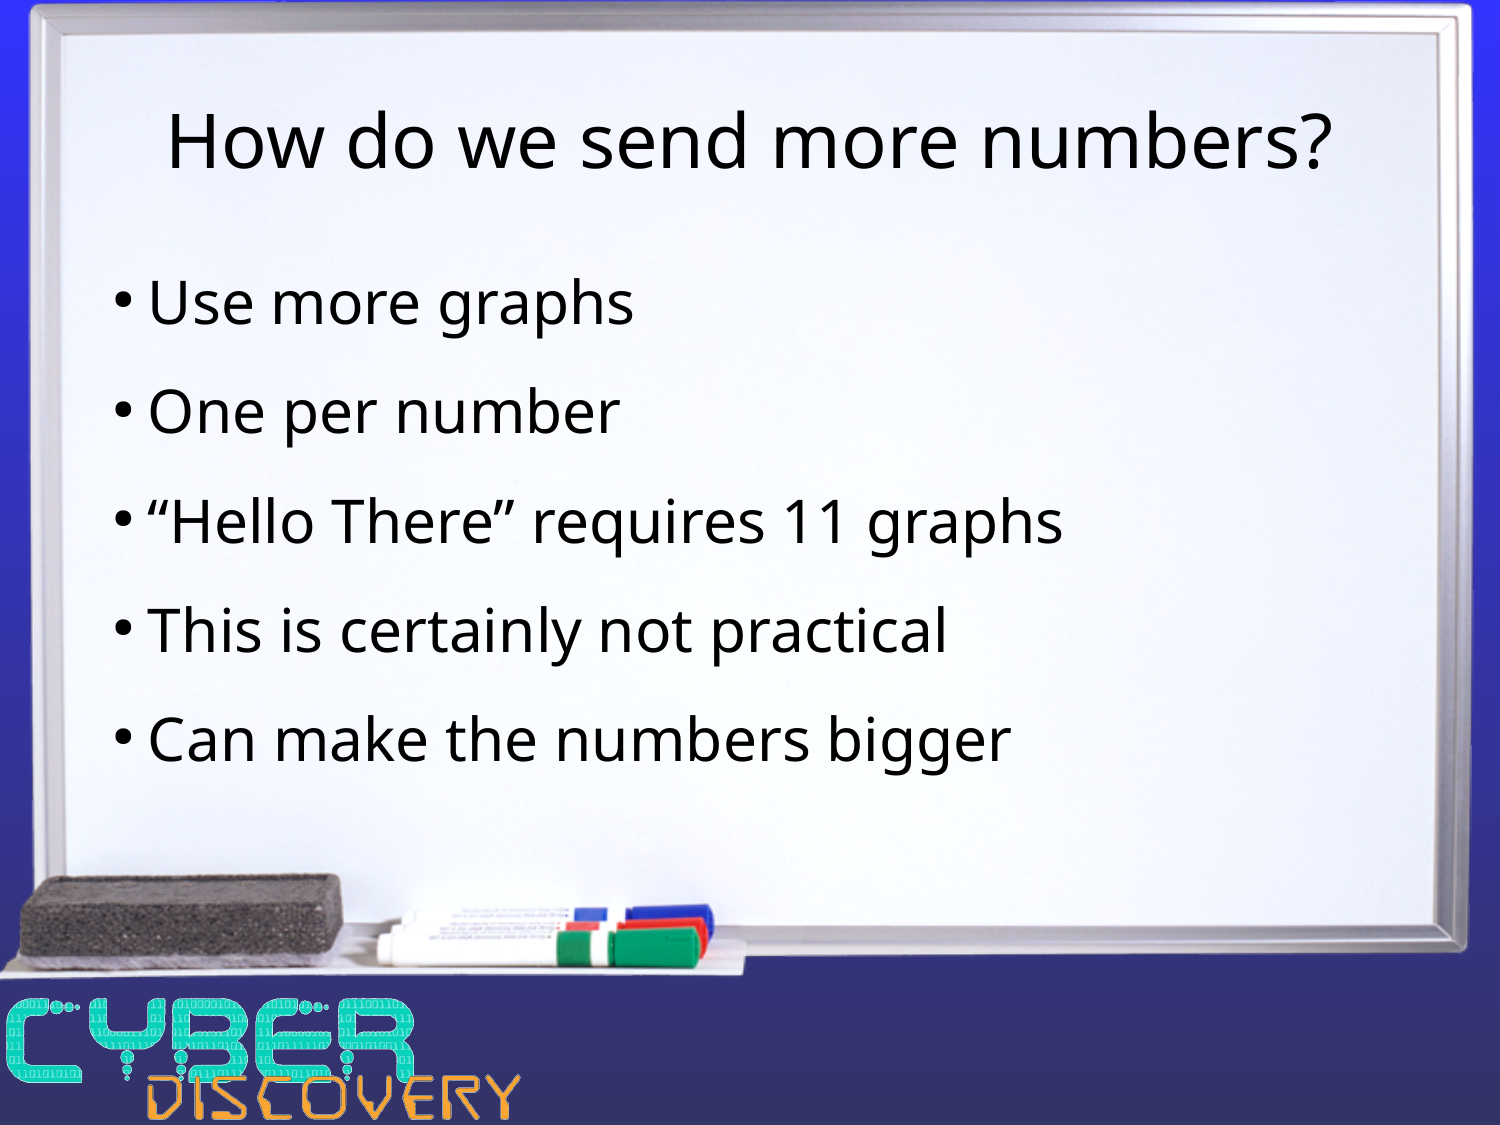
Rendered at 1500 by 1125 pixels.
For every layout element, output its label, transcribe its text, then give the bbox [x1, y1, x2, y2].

title How do we send more numbers? [74, 44, 1425, 233]
list Use more graphs One per number “Hello There” requires 11 graphs This is certainly not practical Can make the numbers bigger [112, 260, 1386, 913]
picture [0, 0, 1500, 1125]
